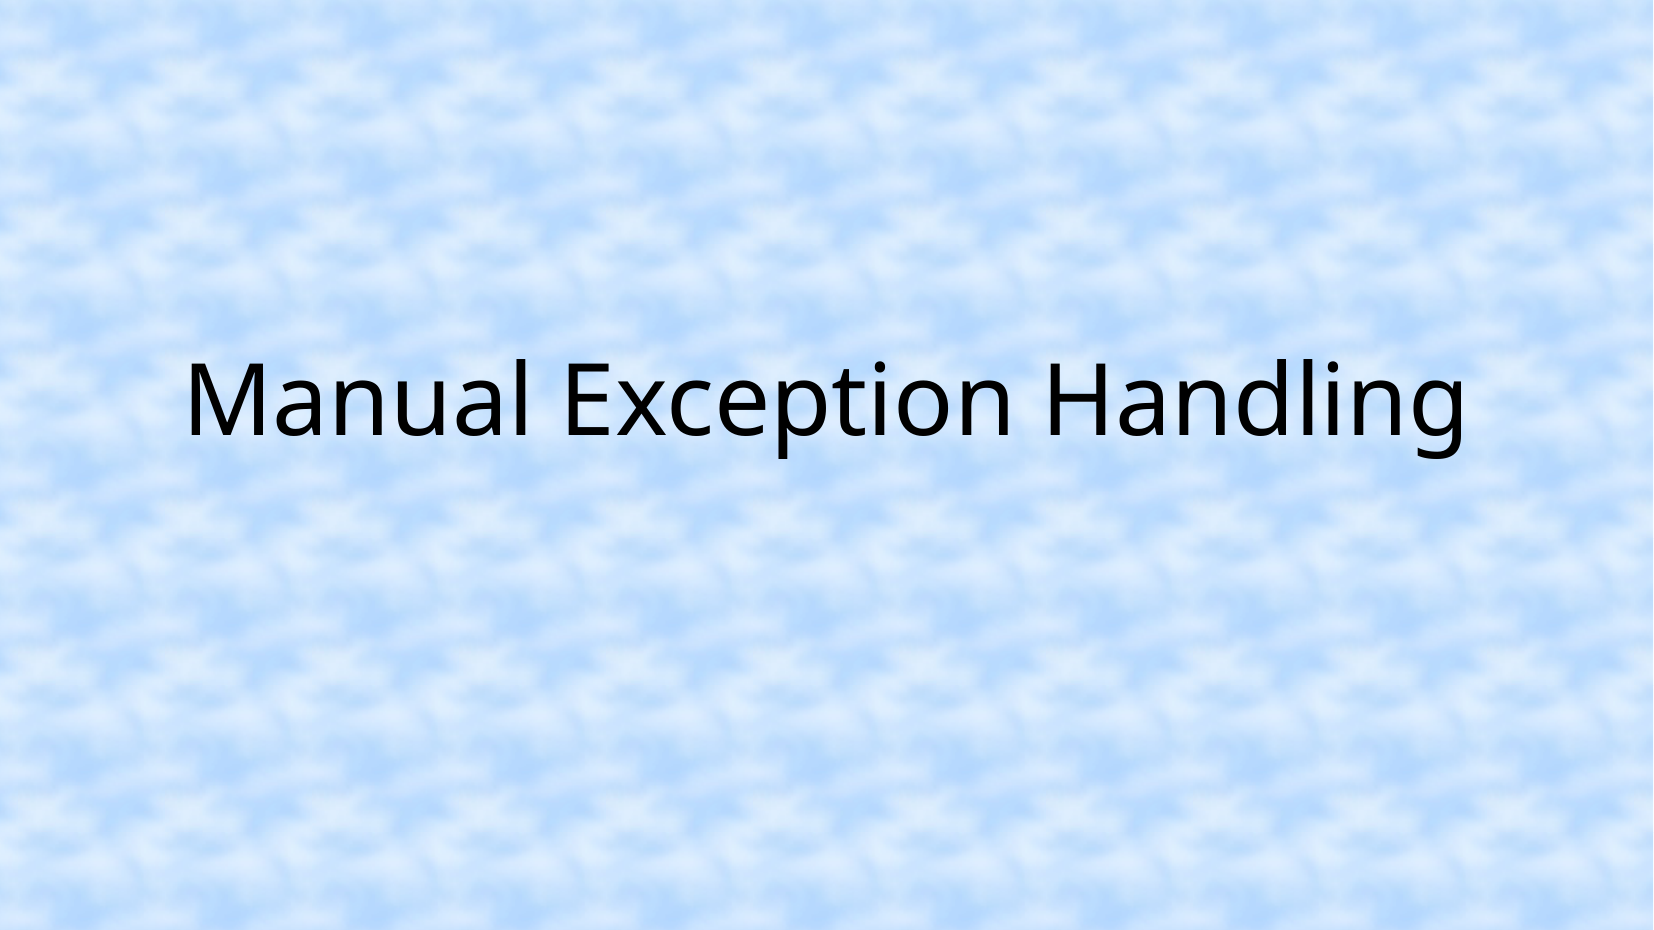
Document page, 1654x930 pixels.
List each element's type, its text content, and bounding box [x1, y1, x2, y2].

picture [0, 0, 1654, 930]
subtitle Manual Exception Handling [82, 36, 1571, 757]
